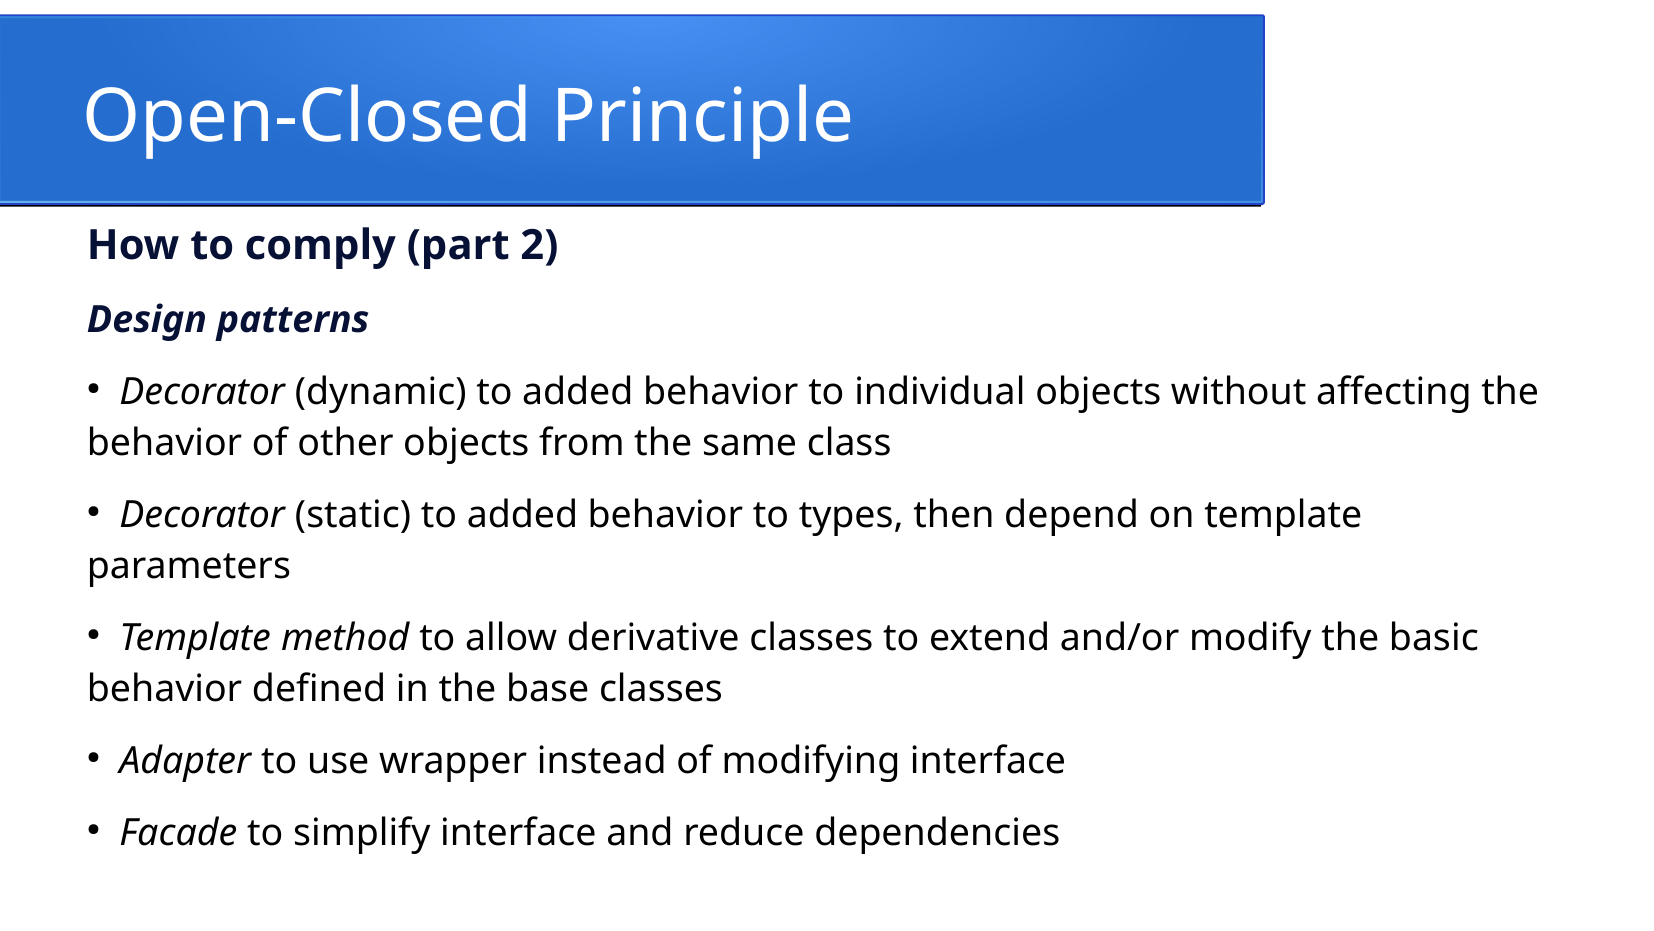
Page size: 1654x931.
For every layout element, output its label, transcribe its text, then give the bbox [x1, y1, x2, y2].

subtitle How to comply (part 2) Design patterns Decorator (dynamic) to added behavior to individual objects without affecting the behavior of other objects from the same class Decorator (static) to added behavior to types, then depend on template parameters Template method to allow derivative classes to extend and/or modify the basic behavior defined in the base classes Adapter to use wrapper instead of modifying interface Facade to simplify interface and reduce dependencies [86, 209, 1576, 862]
title Open-Closed Principle [82, 35, 1235, 189]
